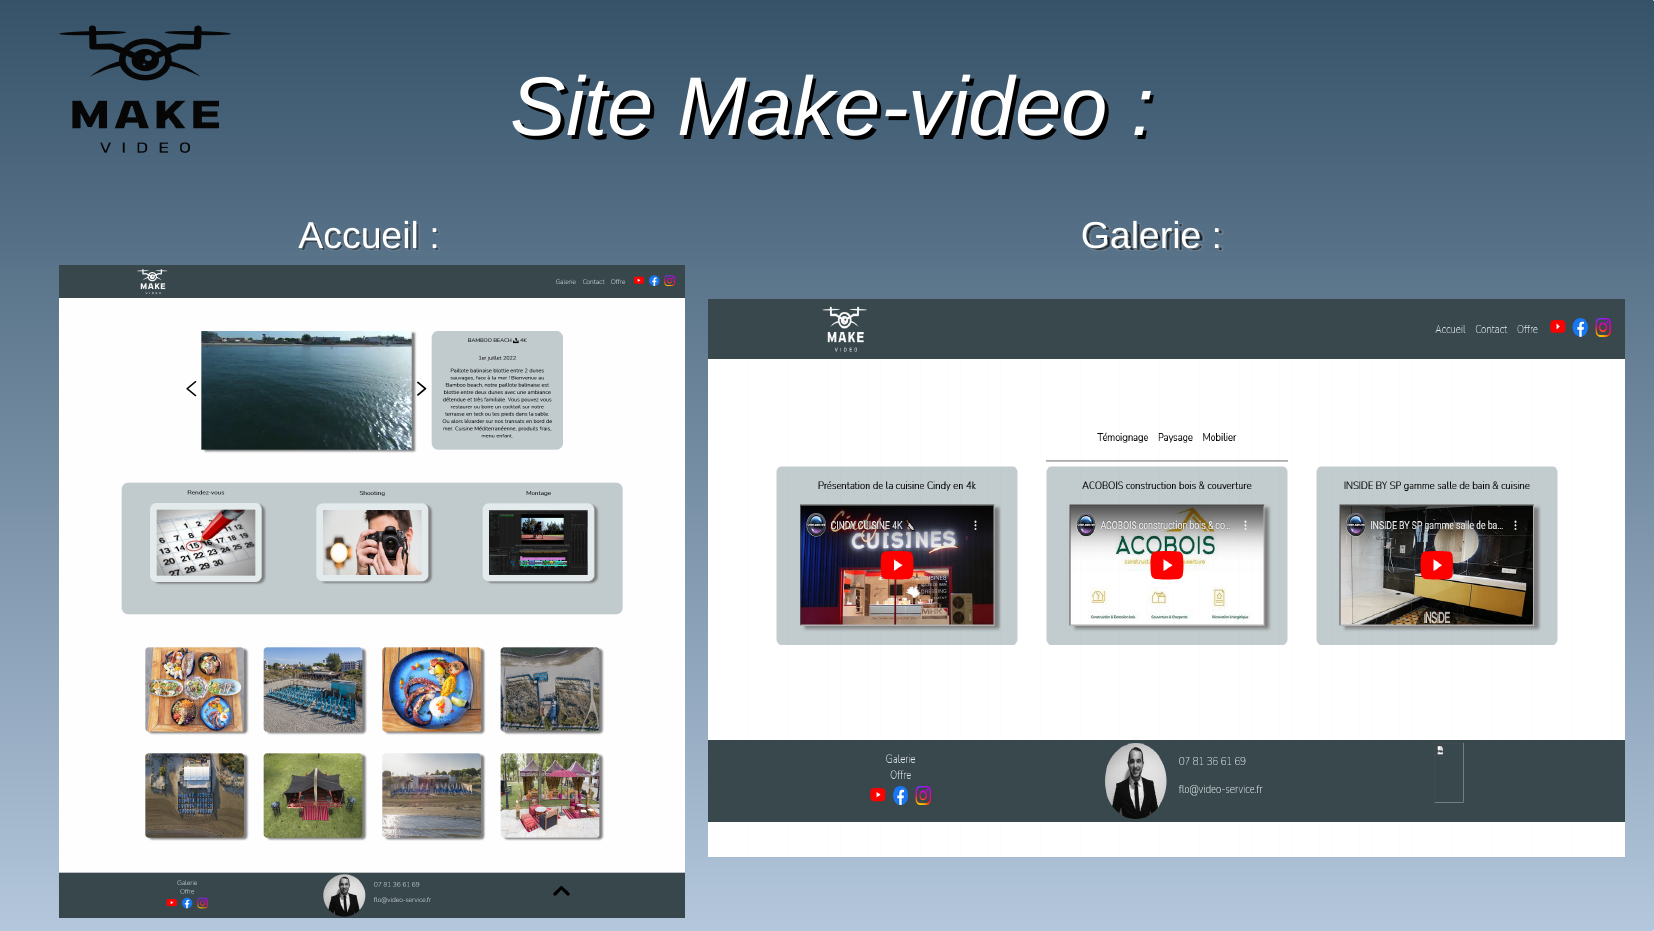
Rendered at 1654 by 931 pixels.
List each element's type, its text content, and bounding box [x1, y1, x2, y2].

text_box Galerie : [826, 206, 1477, 264]
picture [29, 16, 266, 207]
picture [59, 265, 685, 918]
text_box Accueil : [118, 206, 621, 264]
picture [708, 299, 1625, 857]
title Site Make-video : [266, 29, 1400, 185]
